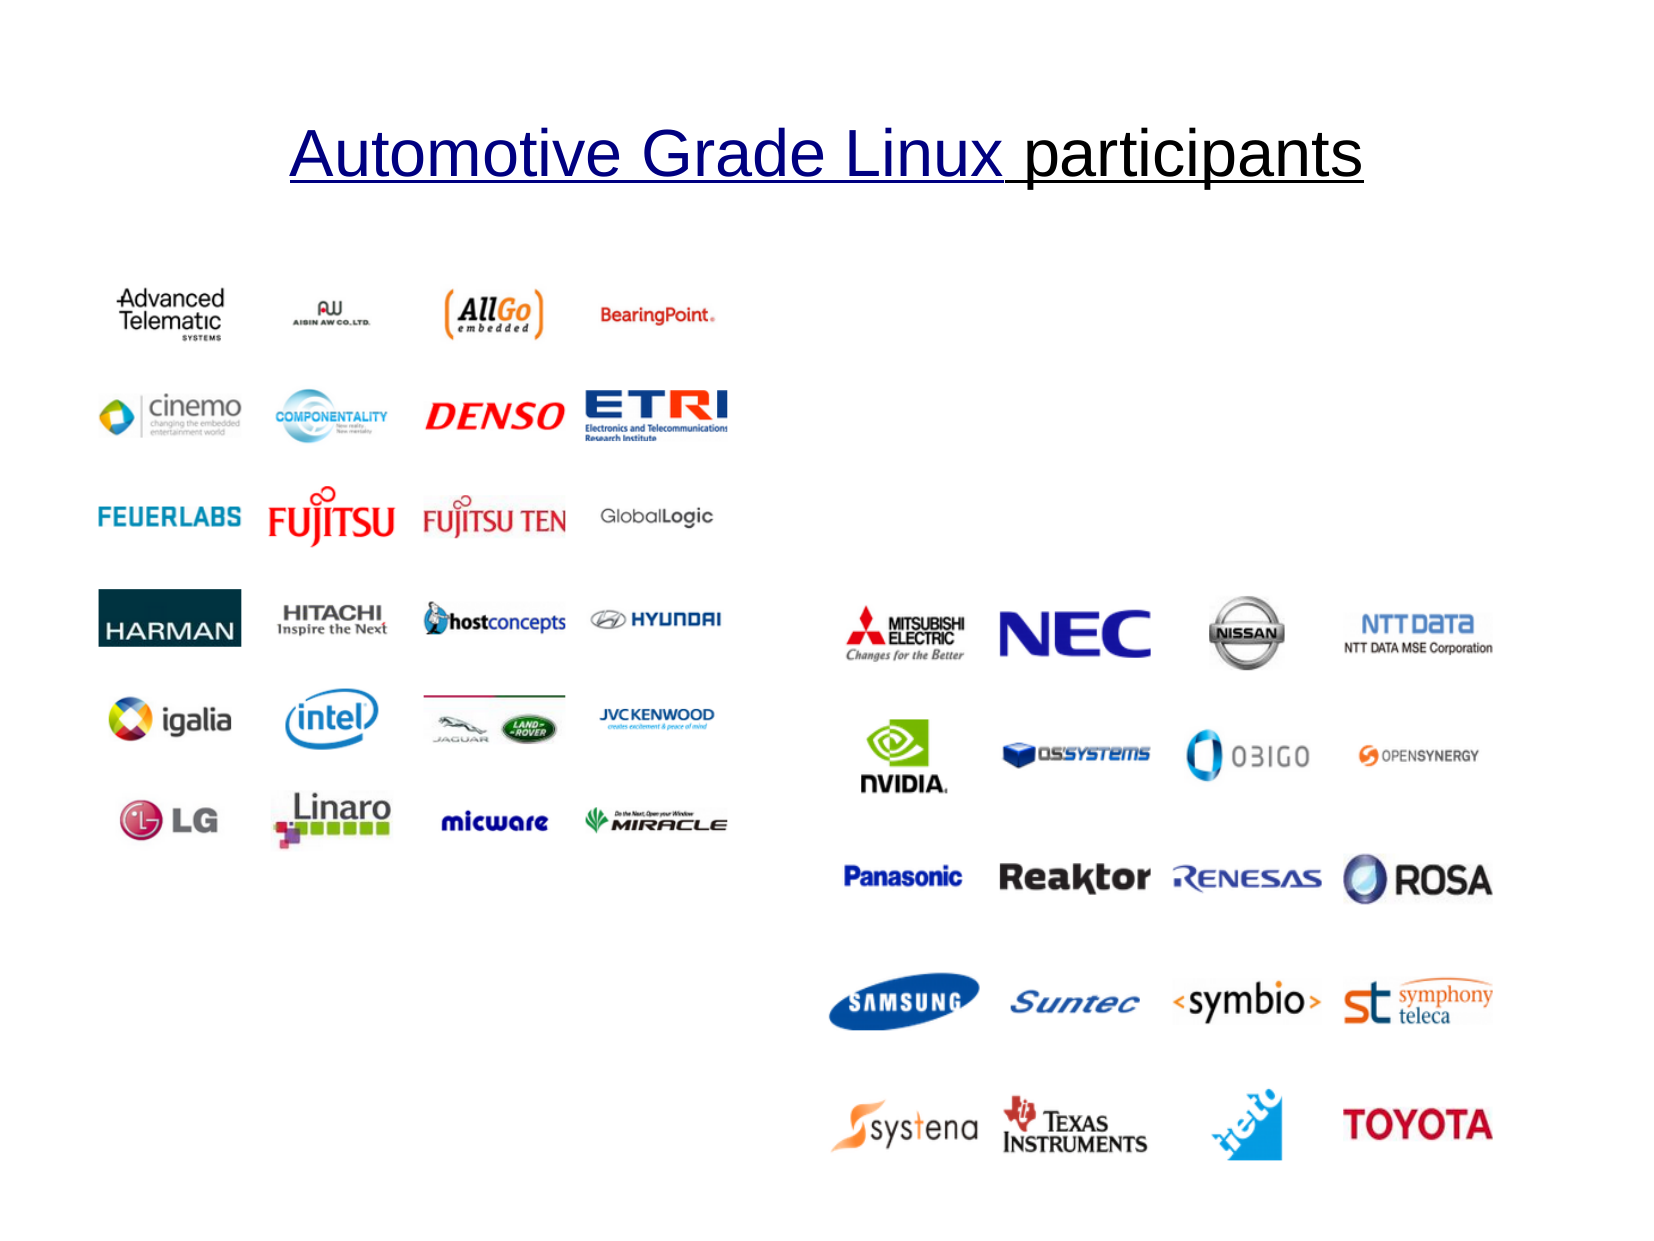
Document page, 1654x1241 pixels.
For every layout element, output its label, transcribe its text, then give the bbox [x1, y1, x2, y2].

picture [59, 276, 1531, 1166]
title Automotive Grade Linux participants [82, 49, 1571, 257]
